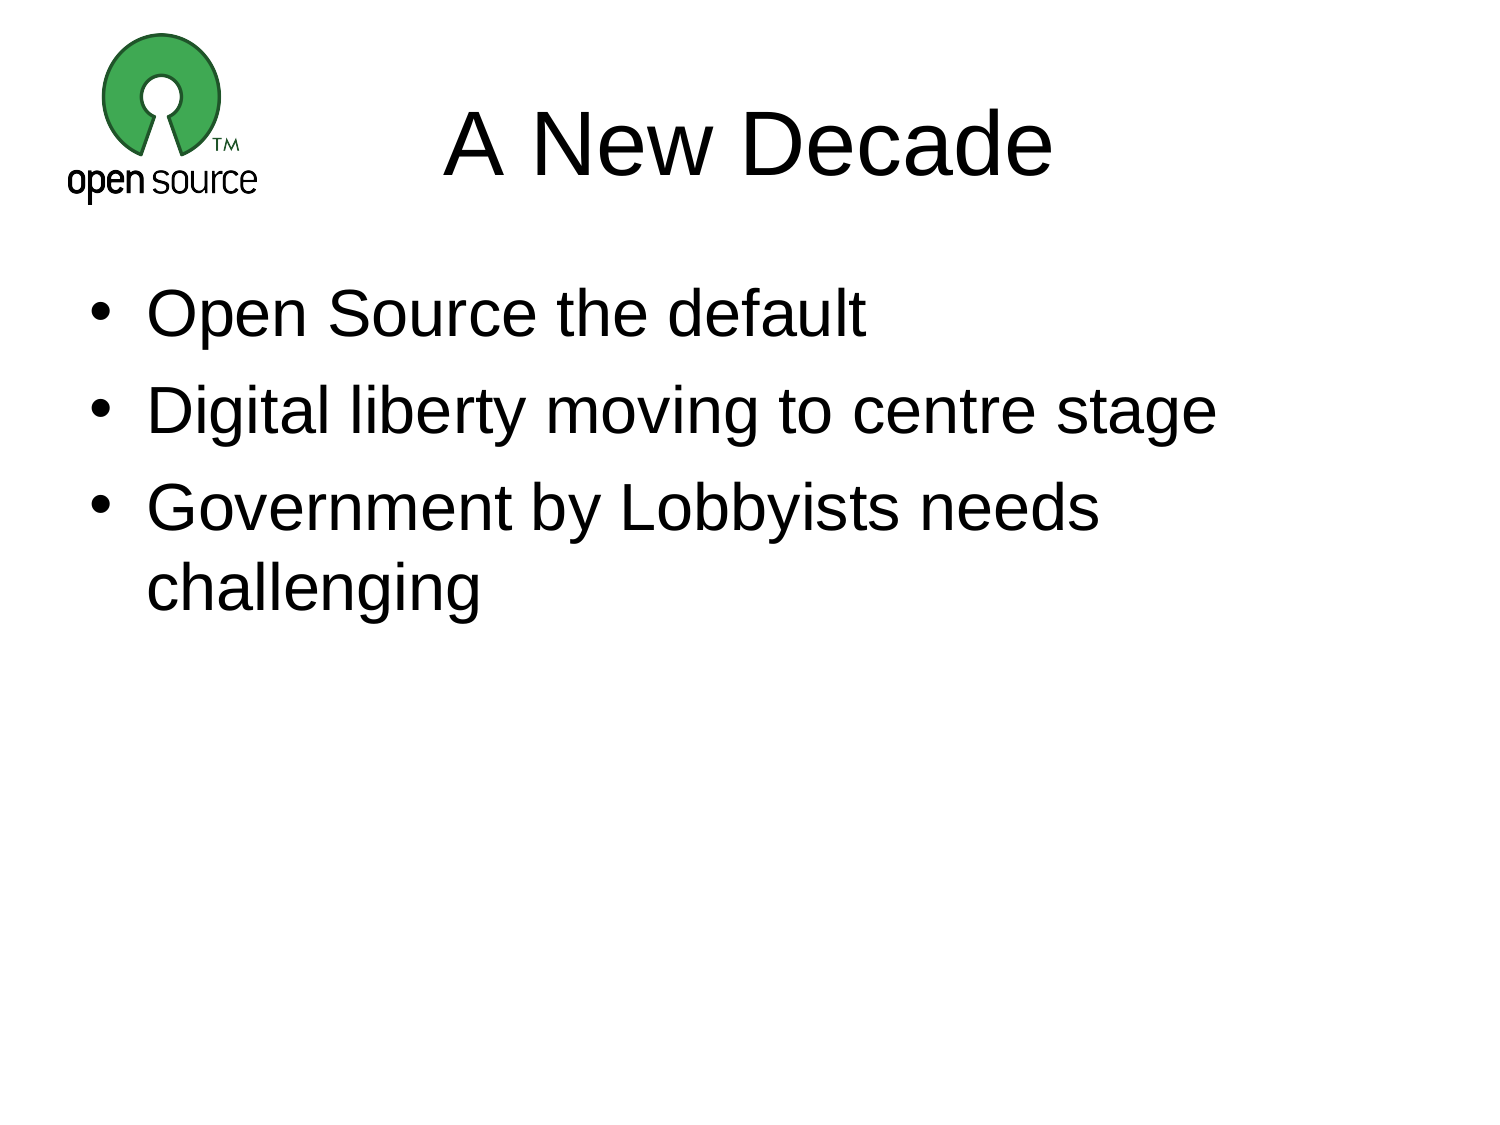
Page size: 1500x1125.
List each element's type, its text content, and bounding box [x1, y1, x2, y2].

list Open Source the default Digital liberty moving to centre stage Government by Lobbyists needs challenging [75, 262, 1426, 1006]
picture [68, 33, 257, 205]
title A New Decade [75, 45, 1426, 233]
